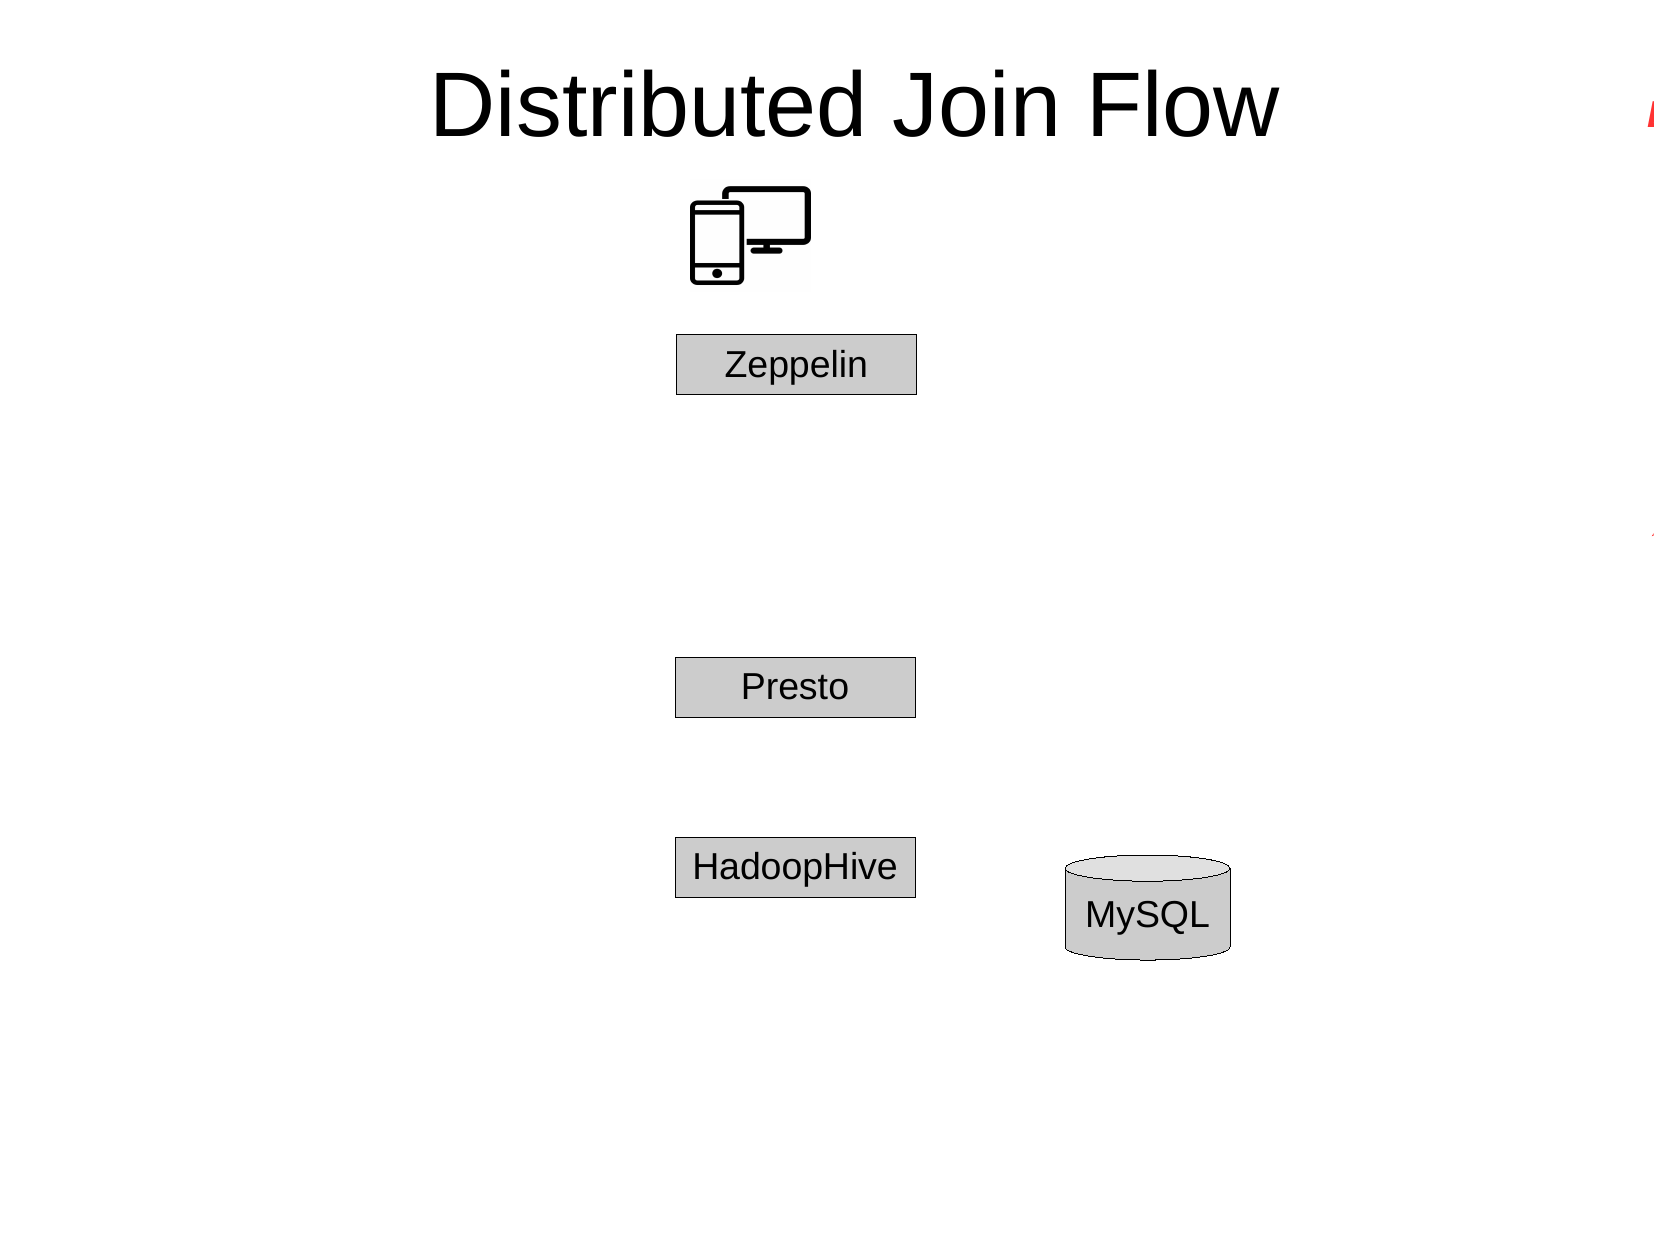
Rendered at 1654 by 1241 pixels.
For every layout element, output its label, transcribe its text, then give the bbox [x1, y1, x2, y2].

text_box Distributed Query [1625, 85, 1654, 185]
picture [690, 179, 811, 292]
text_box MySQL [1065, 869, 1231, 961]
text_box Distributed Join Flow [105, 48, 1571, 152]
text_box Zeppelin [676, 334, 917, 395]
text_box Presto [675, 657, 916, 718]
text_box HadoopHive [675, 837, 916, 898]
